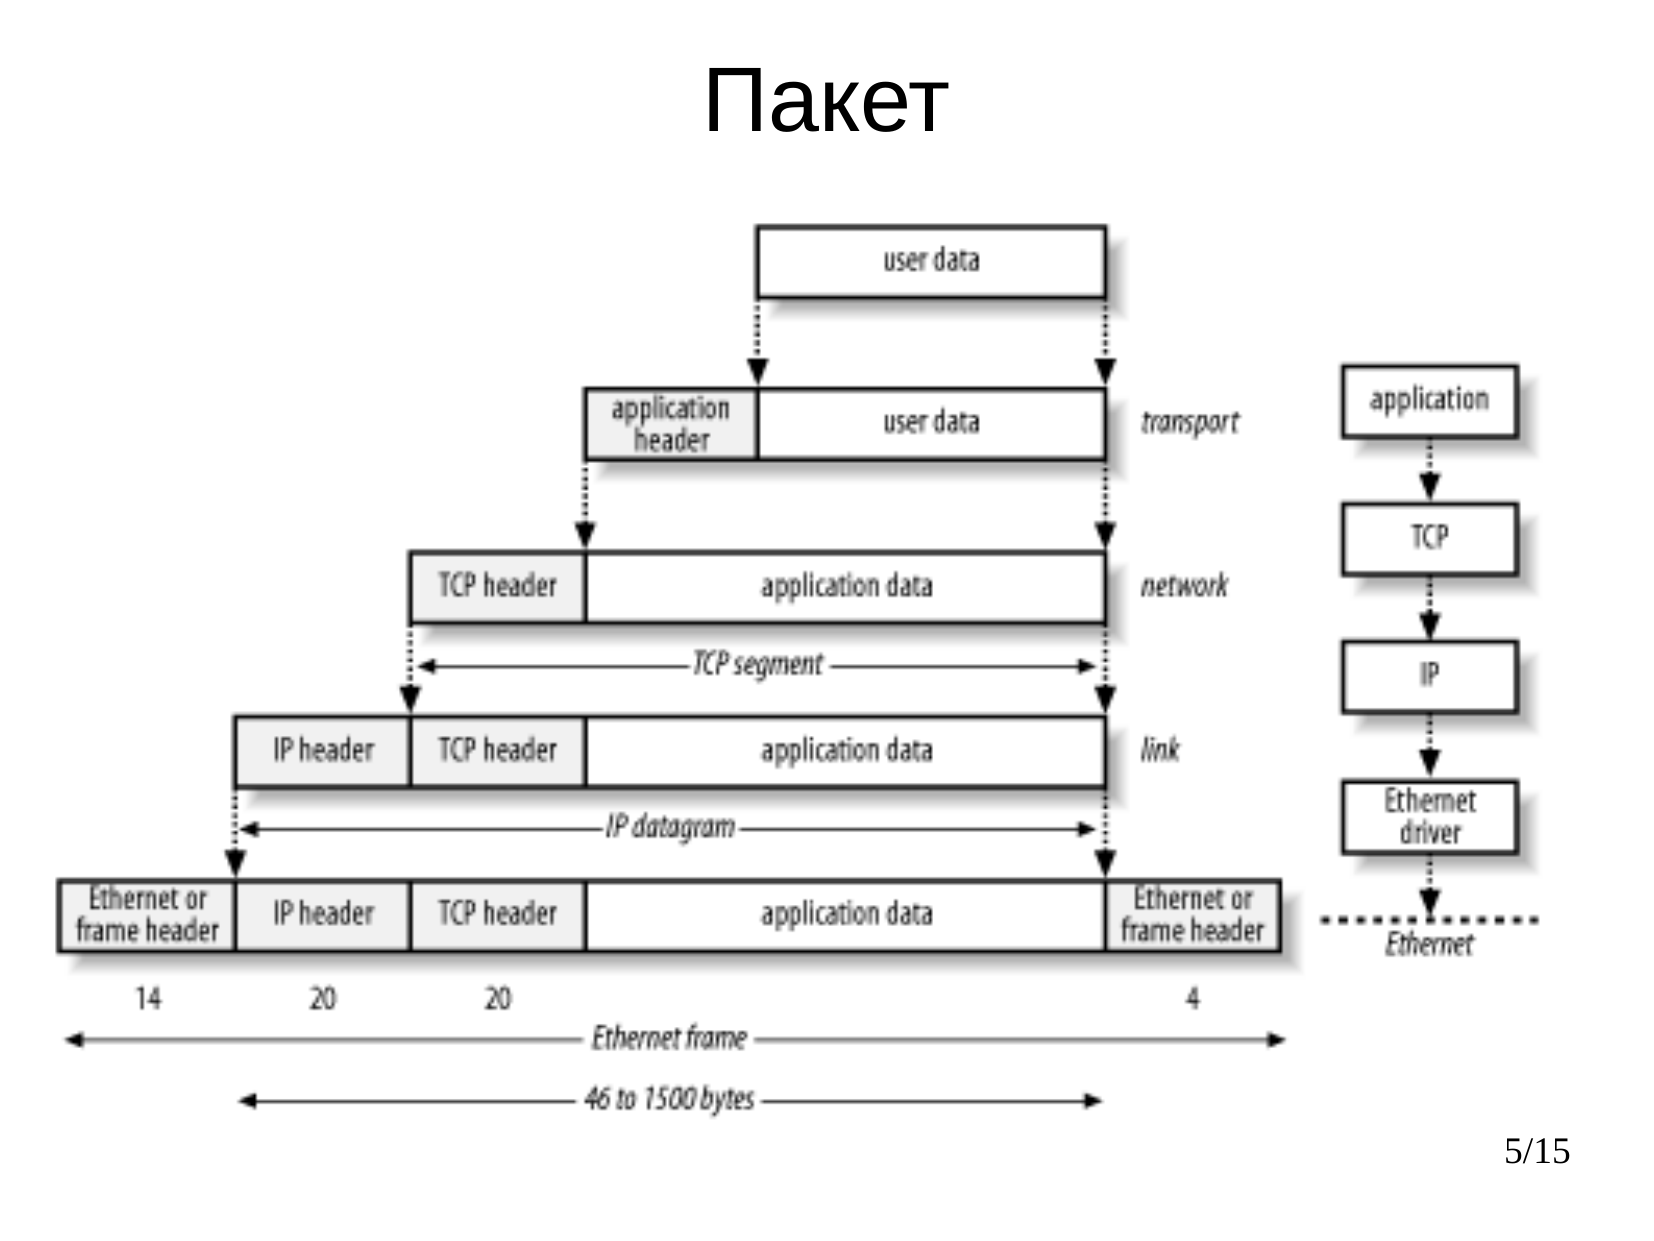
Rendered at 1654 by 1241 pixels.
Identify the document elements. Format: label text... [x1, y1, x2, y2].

picture [54, 222, 1546, 1123]
title Пакет [82, 34, 1571, 166]
